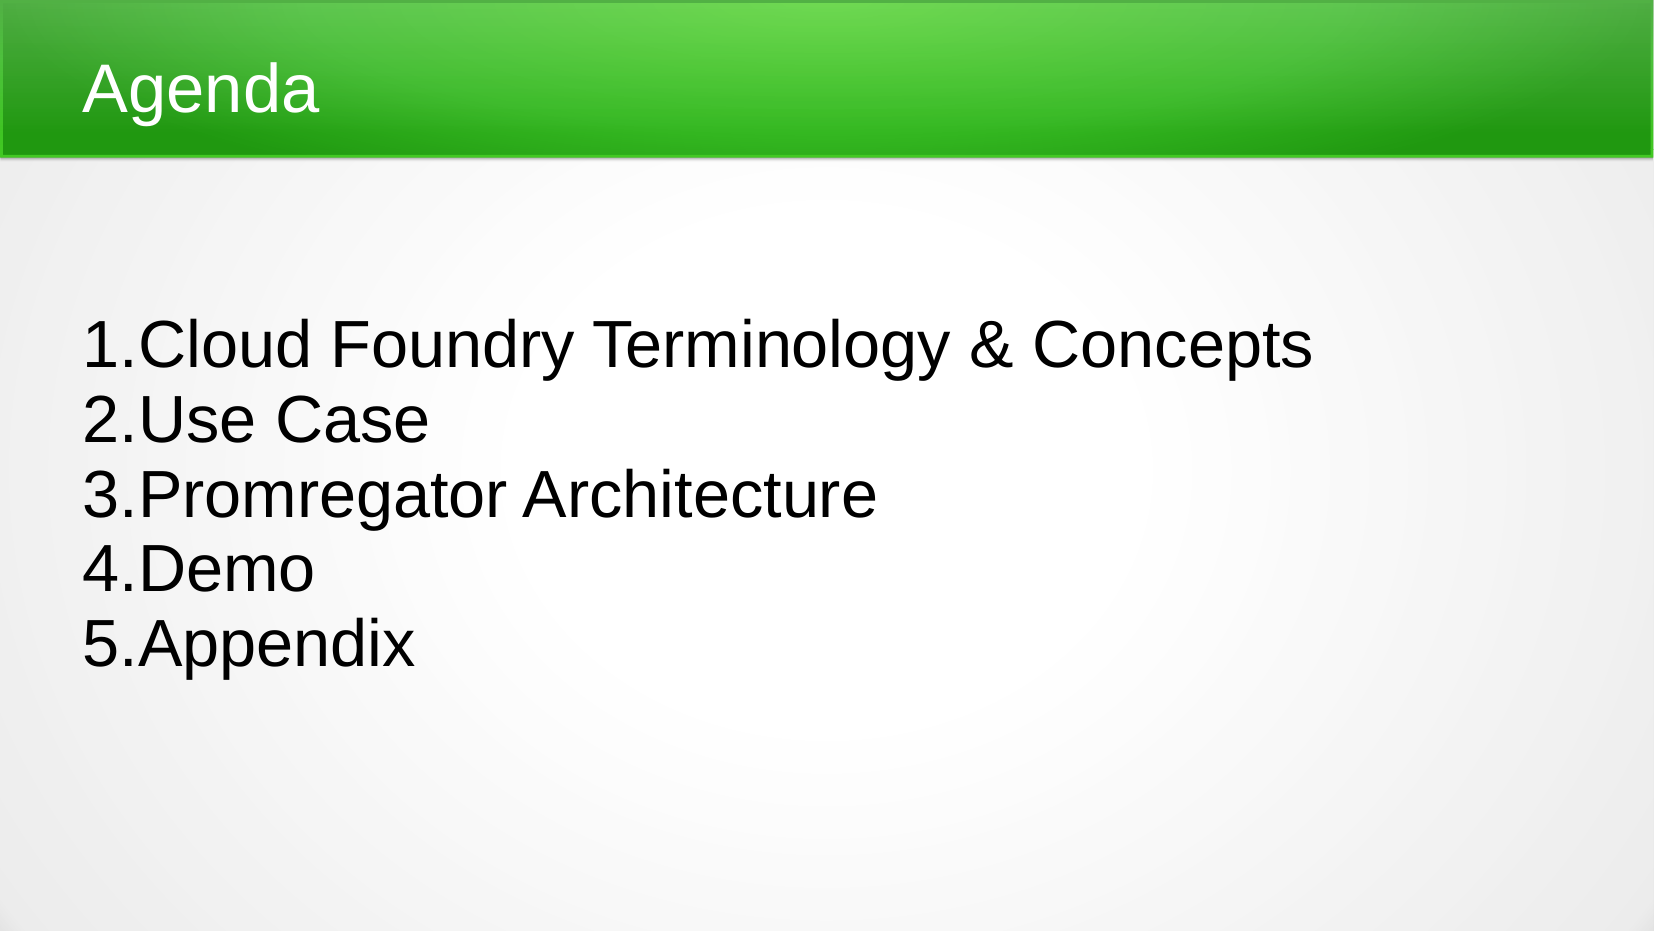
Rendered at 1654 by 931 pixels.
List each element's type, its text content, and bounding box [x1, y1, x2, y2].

title Agenda [82, 35, 1571, 142]
subtitle Cloud Foundry Terminology & Concepts Use Case Promregator Architecture Demo Appendix [82, 224, 1571, 764]
